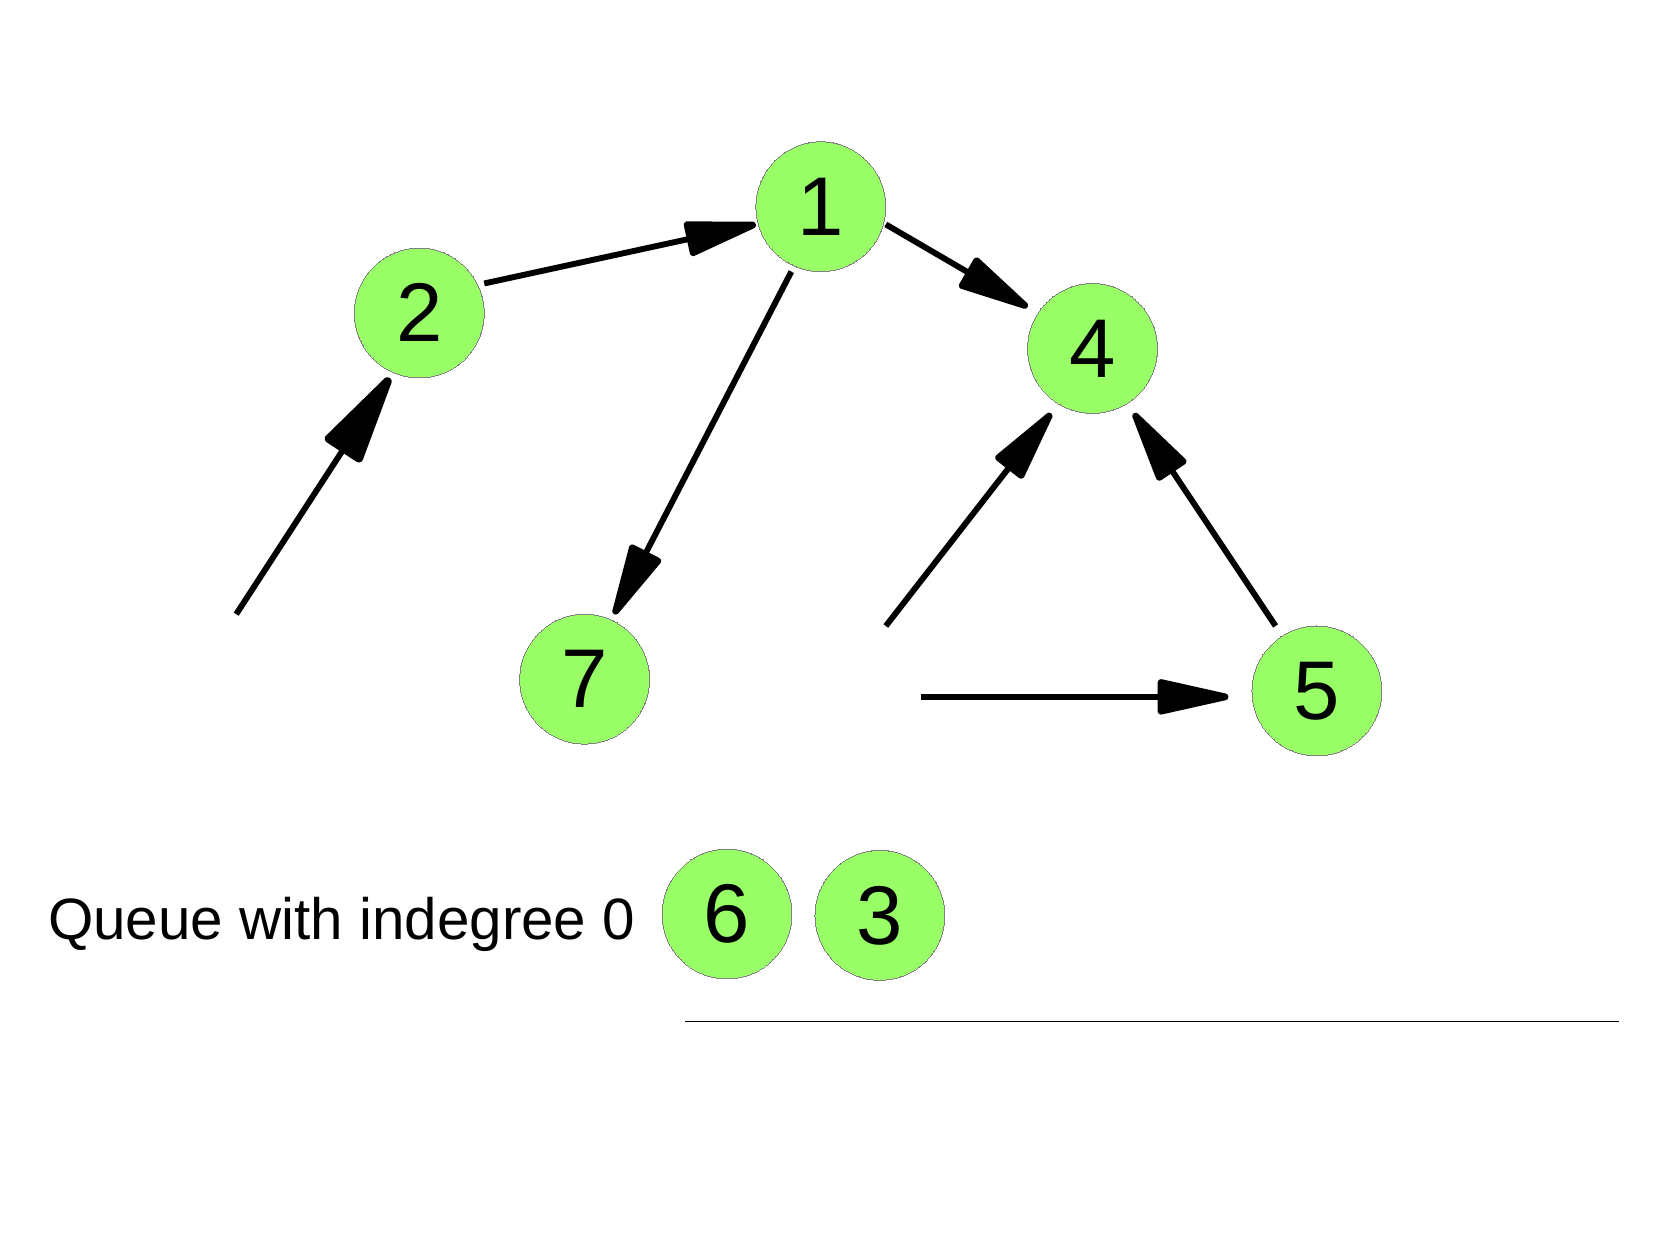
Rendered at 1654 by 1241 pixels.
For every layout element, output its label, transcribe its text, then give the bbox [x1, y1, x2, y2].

text_box 3 [814, 850, 945, 981]
text_box 5 [1251, 625, 1382, 756]
text_box 4 [1027, 283, 1158, 414]
text_box 6 [662, 849, 792, 979]
text_box 7 [519, 614, 650, 745]
text_box 1 [755, 141, 886, 272]
text_box 2 [354, 248, 485, 378]
text_box Queue with indegree 0 [33, 879, 650, 960]
